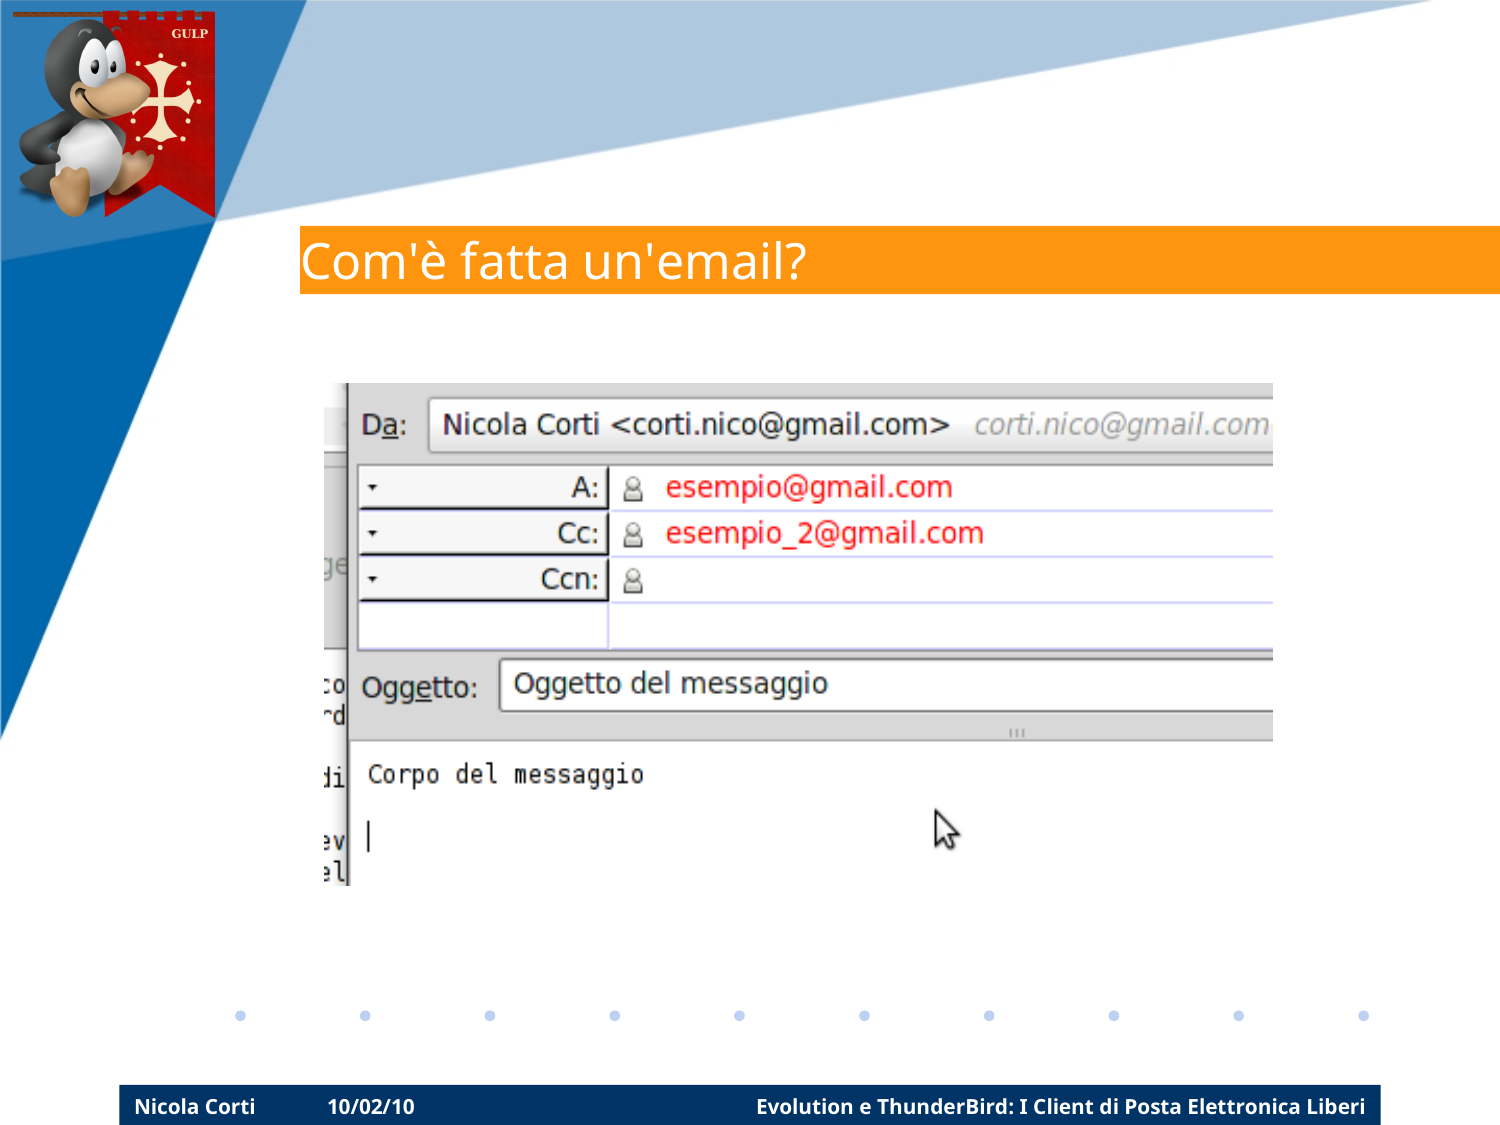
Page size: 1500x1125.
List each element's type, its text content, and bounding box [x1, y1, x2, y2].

picture [324, 383, 1273, 886]
picture [0, 0, 1500, 842]
title Com'è fatta un'email? [300, 229, 1500, 291]
